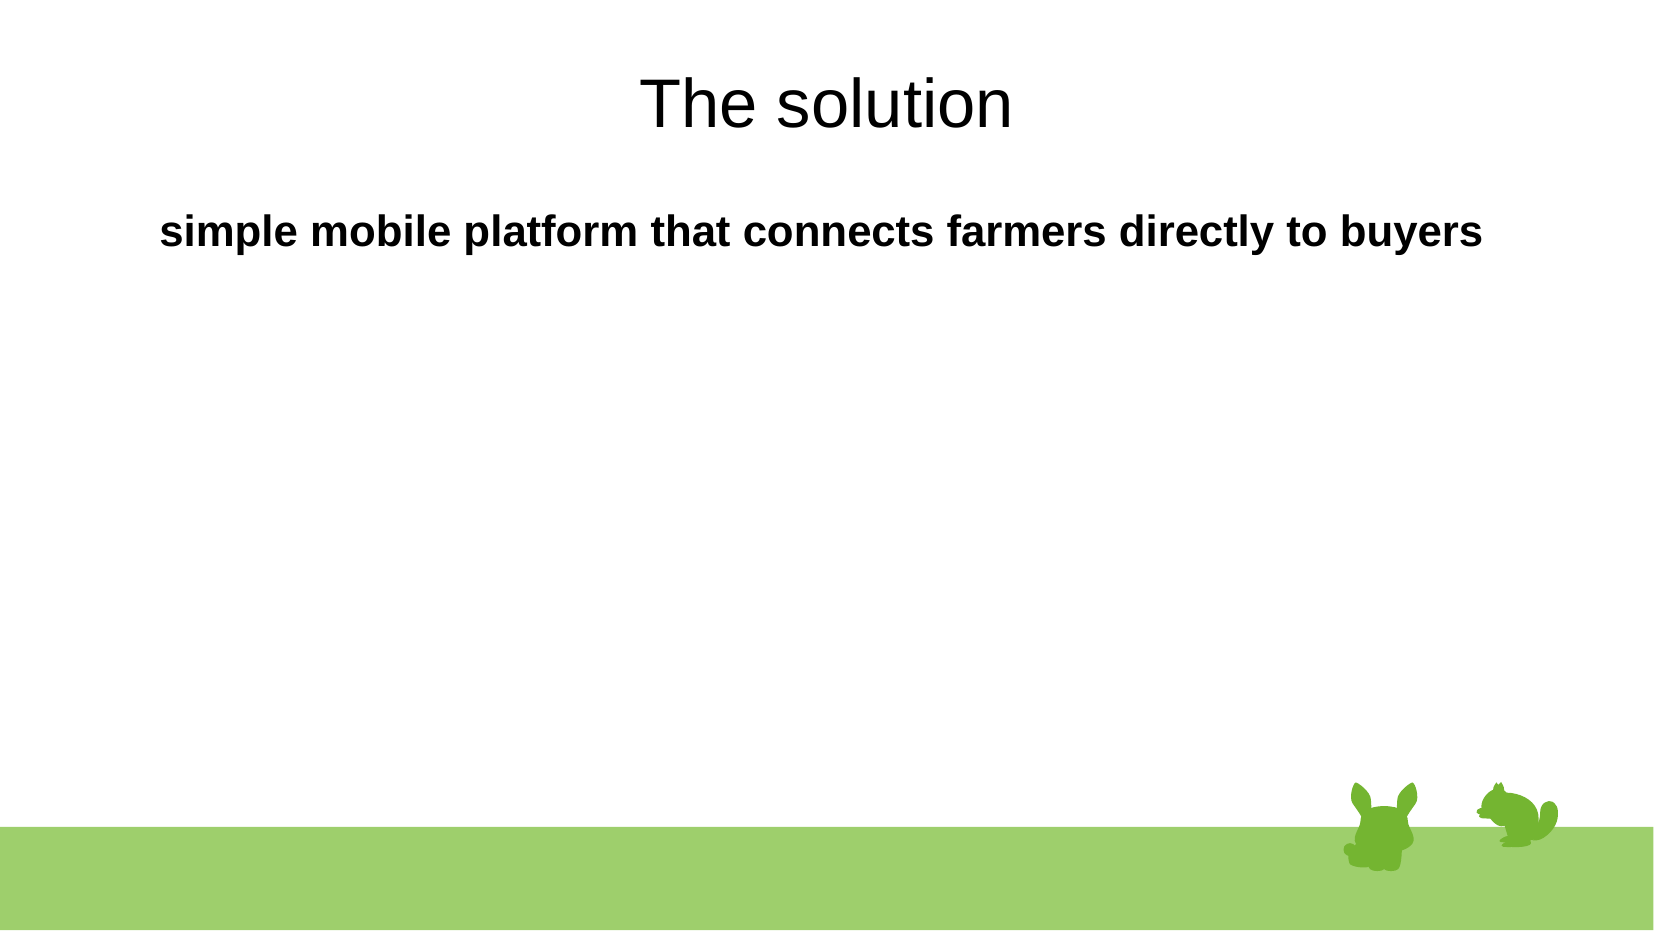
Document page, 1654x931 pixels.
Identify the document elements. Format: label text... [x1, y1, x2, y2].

list simple mobile platform that connects farmers directly to buyers [88, 206, 1565, 739]
title The solution [88, 29, 1565, 178]
